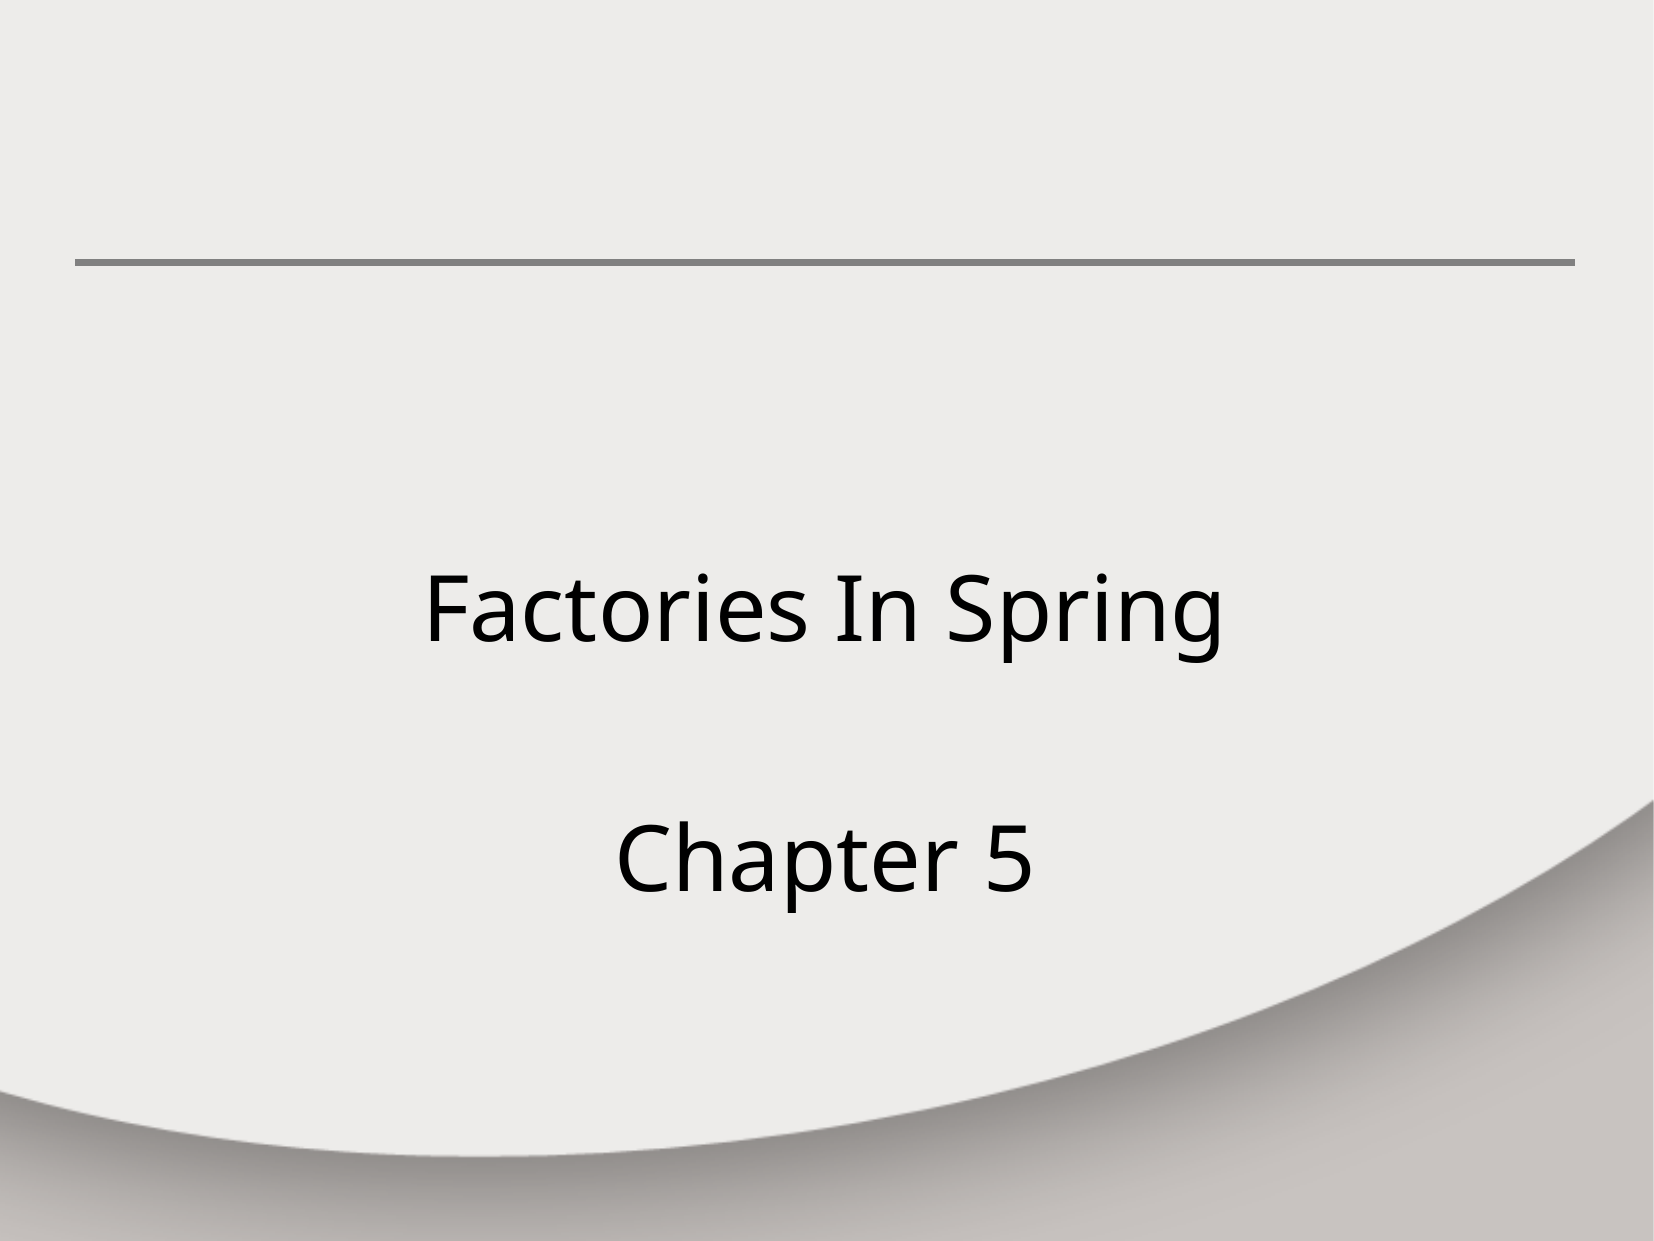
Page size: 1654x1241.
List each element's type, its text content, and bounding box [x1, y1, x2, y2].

text_box Factories In Spring Chapter 5 [75, 300, 1576, 1163]
picture [0, 0, 1654, 1241]
